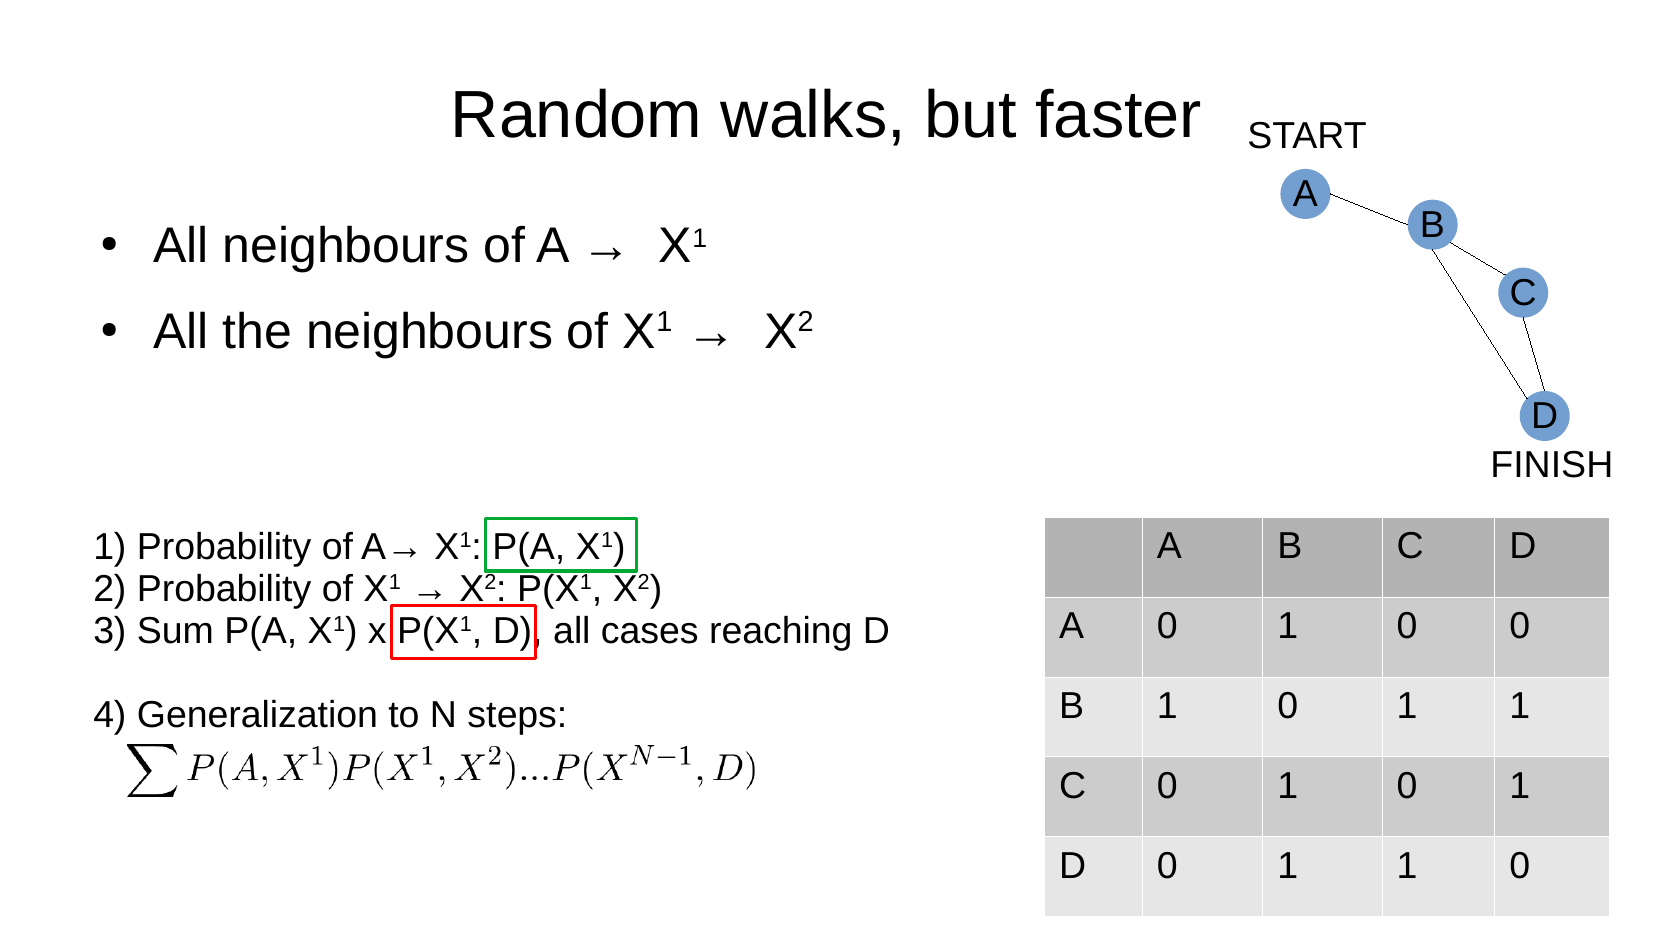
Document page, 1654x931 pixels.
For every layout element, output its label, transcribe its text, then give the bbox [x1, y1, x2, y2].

text_box C [1498, 267, 1549, 318]
table_cell 0 [1263, 678, 1382, 756]
text_box FINISH [1475, 436, 1637, 493]
table_header A [1143, 518, 1262, 597]
text_box A [1280, 168, 1331, 219]
table_cell C [1045, 757, 1142, 836]
picture [126, 744, 755, 797]
text_box 1) Probability of A→ X1: P(A, X1) 2) Probability of X1 → X2: P(X1, X2) 3) Sum P(A, X1) x P(X1, D), all cases reaching D 4) Generalization to N steps: [487, 520, 635, 569]
table_cell 0 [1495, 598, 1609, 677]
table_cell 1 [1263, 837, 1382, 916]
table_cell 0 [1143, 837, 1262, 916]
table_header [1045, 518, 1142, 597]
title Random walks, but faster [82, 37, 1571, 193]
table_cell 1 [1143, 678, 1262, 756]
table_header D [1495, 518, 1609, 597]
table_cell 1 [1495, 757, 1609, 836]
text_box 1) Probability of A→ X1: P(A, X1) 2) Probability of X1 → X2: P(X1, X2) 3) Sum P(A, X1) x P(X1, D), all cases reaching D 4) Generalization to N steps: [78, 518, 917, 744]
text_box D [1519, 390, 1570, 436]
text_box B [1407, 199, 1458, 250]
table_cell 1 [1495, 678, 1609, 756]
table_cell B [1045, 678, 1142, 756]
table_cell D [1045, 837, 1142, 916]
table_cell 1 [1383, 837, 1494, 916]
table_cell 0 [1143, 598, 1262, 677]
table_cell 1 [1263, 757, 1382, 836]
table_cell 0 [1383, 757, 1494, 836]
text_box START [1232, 106, 1394, 164]
table_cell A [1045, 598, 1142, 677]
table_cell 0 [1495, 837, 1609, 916]
table_cell 1 [1383, 678, 1494, 756]
table_cell 0 [1383, 598, 1494, 677]
table_header B [1263, 518, 1382, 597]
table_cell 0 [1143, 757, 1262, 836]
list All neighbours of A → X1 All the neighbours of X1 → X2 [82, 217, 1592, 758]
table_cell 1 [1263, 598, 1382, 677]
table_header C [1383, 518, 1494, 597]
